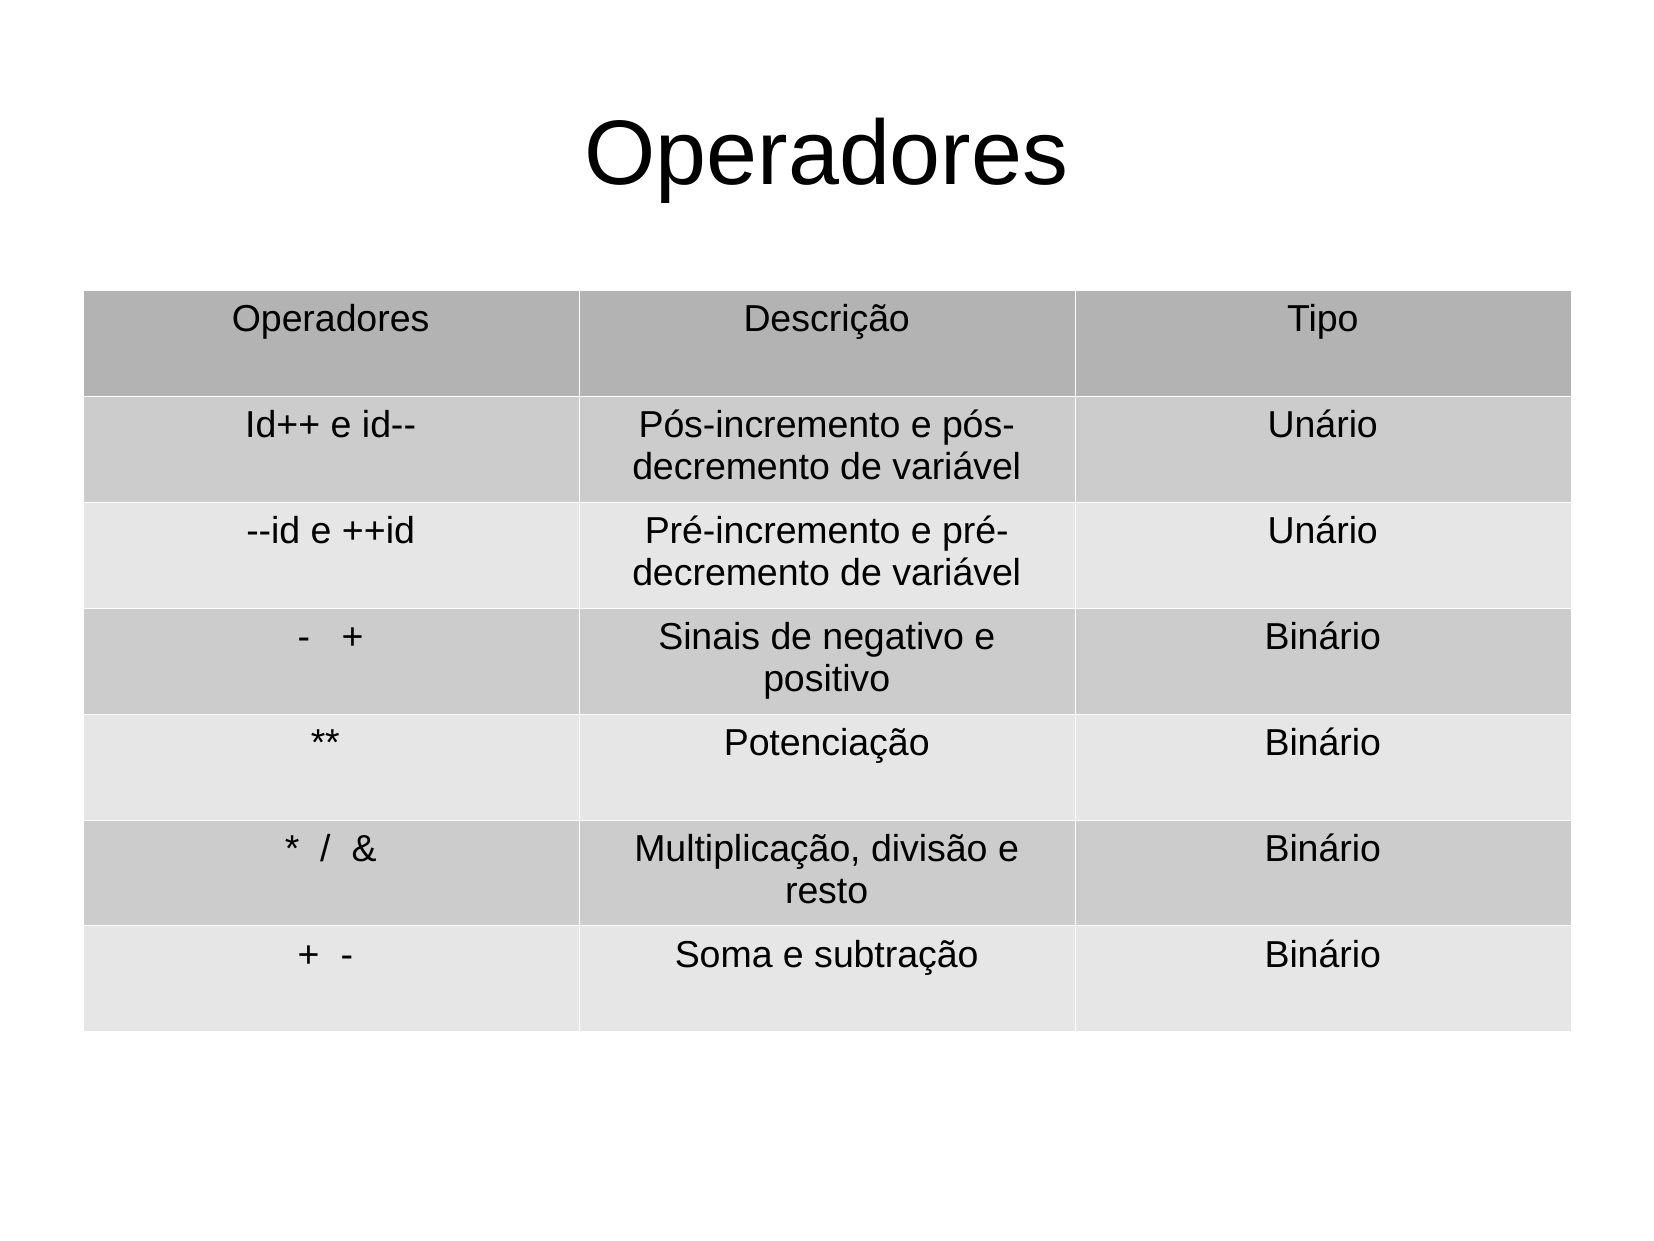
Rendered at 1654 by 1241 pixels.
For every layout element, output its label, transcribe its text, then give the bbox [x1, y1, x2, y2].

title Operadores [82, 49, 1571, 257]
table_cell * / & [84, 821, 579, 925]
table_cell Multiplicação, divisão e resto [580, 821, 1075, 925]
table_cell Binário [1076, 609, 1571, 714]
table_cell Sinais de negativo e positivo [580, 609, 1075, 714]
table_cell Pós-incremento e pós-decremento de variável [580, 397, 1075, 502]
table_cell Soma e subtração [580, 926, 1075, 1031]
table_cell + - [84, 926, 579, 1031]
table_header Descrição [580, 291, 1075, 396]
table_cell Binário [1076, 926, 1571, 1031]
table_cell Binário [1076, 715, 1571, 820]
table_cell Unário [1076, 503, 1571, 608]
table_header Operadores [84, 291, 579, 396]
table_cell --id e ++id [84, 503, 579, 608]
table_cell Id++ e id-- [84, 397, 579, 502]
table_cell Pré-incremento e pré-decremento de variável [580, 503, 1075, 608]
table_cell Unário [1076, 397, 1571, 502]
table_cell - + [84, 609, 579, 714]
table_cell ** [84, 715, 579, 820]
table_cell Potenciação [580, 715, 1075, 820]
table_cell Binário [1076, 821, 1571, 925]
table_header Tipo [1076, 291, 1571, 396]
